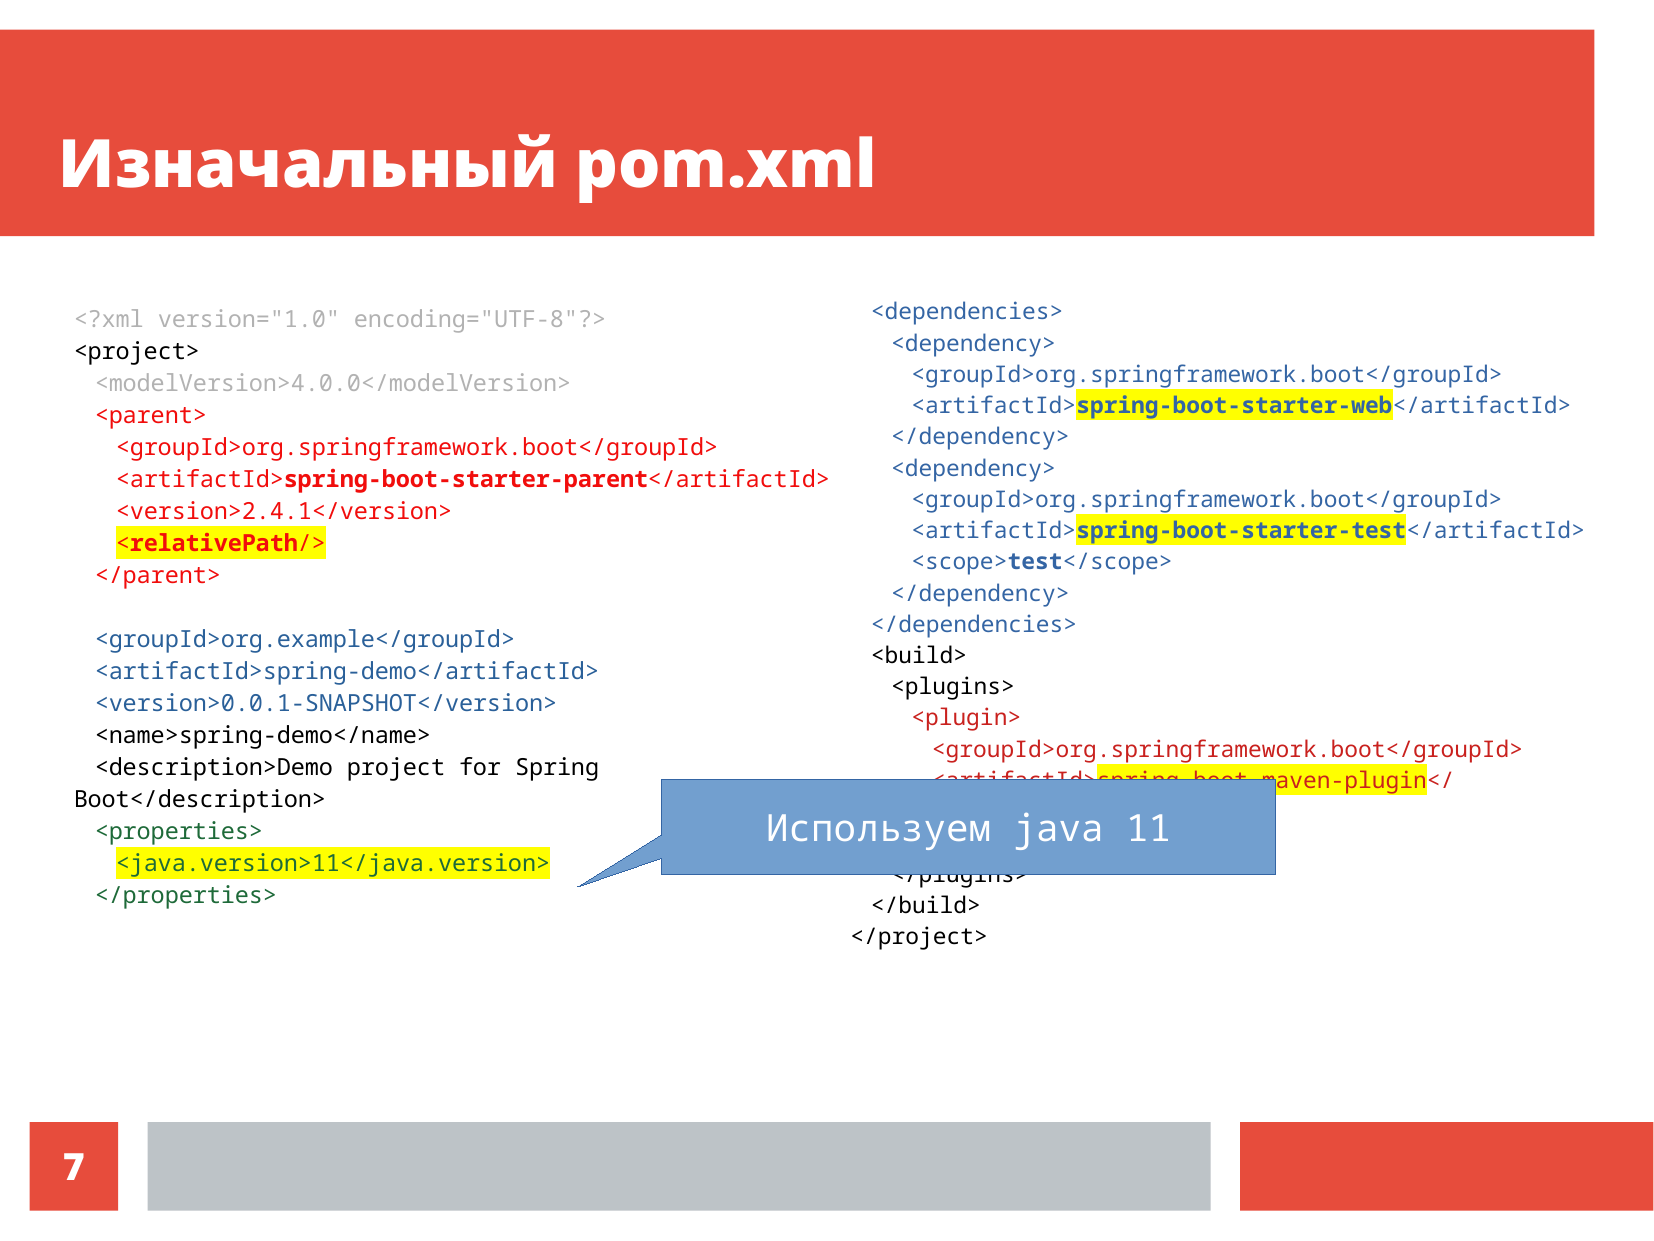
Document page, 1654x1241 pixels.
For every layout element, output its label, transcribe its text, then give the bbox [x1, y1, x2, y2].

text_box <dependencies> <dependency> <groupId>org.springframework.boot</groupId> <artifactId>spring-boot-starter-web</artifactId> </dependency> <dependency> <groupId>org.springframework.boot</groupId> <artifactId>spring-boot-starter-test</artifactId> <scope>test</scope> </dependency> </dependencies> <build> <plugins> <plugin> <groupId>org.springframework.boot</groupId> <artifactId>spring-boot-maven-plugin</artifactId> </plugin> </plugins> </build> </project> [850, 295, 1595, 969]
text_box <?xml version="1.0" encoding="UTF-8"?> <project> <modelVersion>4.0.0</modelVersion> <parent> <groupId>org.springframework.boot</groupId> <artifactId>spring-boot-starter-parent</artifactId> <version>2.4.1</version> <relativePath/> </parent> <groupId>org.example</groupId> <artifactId>spring-demo</artifactId> <version>0.0.1-SNAPSHOT</version> <name>spring-demo</name> <description>Demo project for Spring Boot</description> <properties> <java.version>11</java.version> </properties> [59, 295, 850, 957]
text_box Используем java 11 [577, 779, 1276, 887]
title Изначальный pom.xml [59, 59, 1595, 207]
